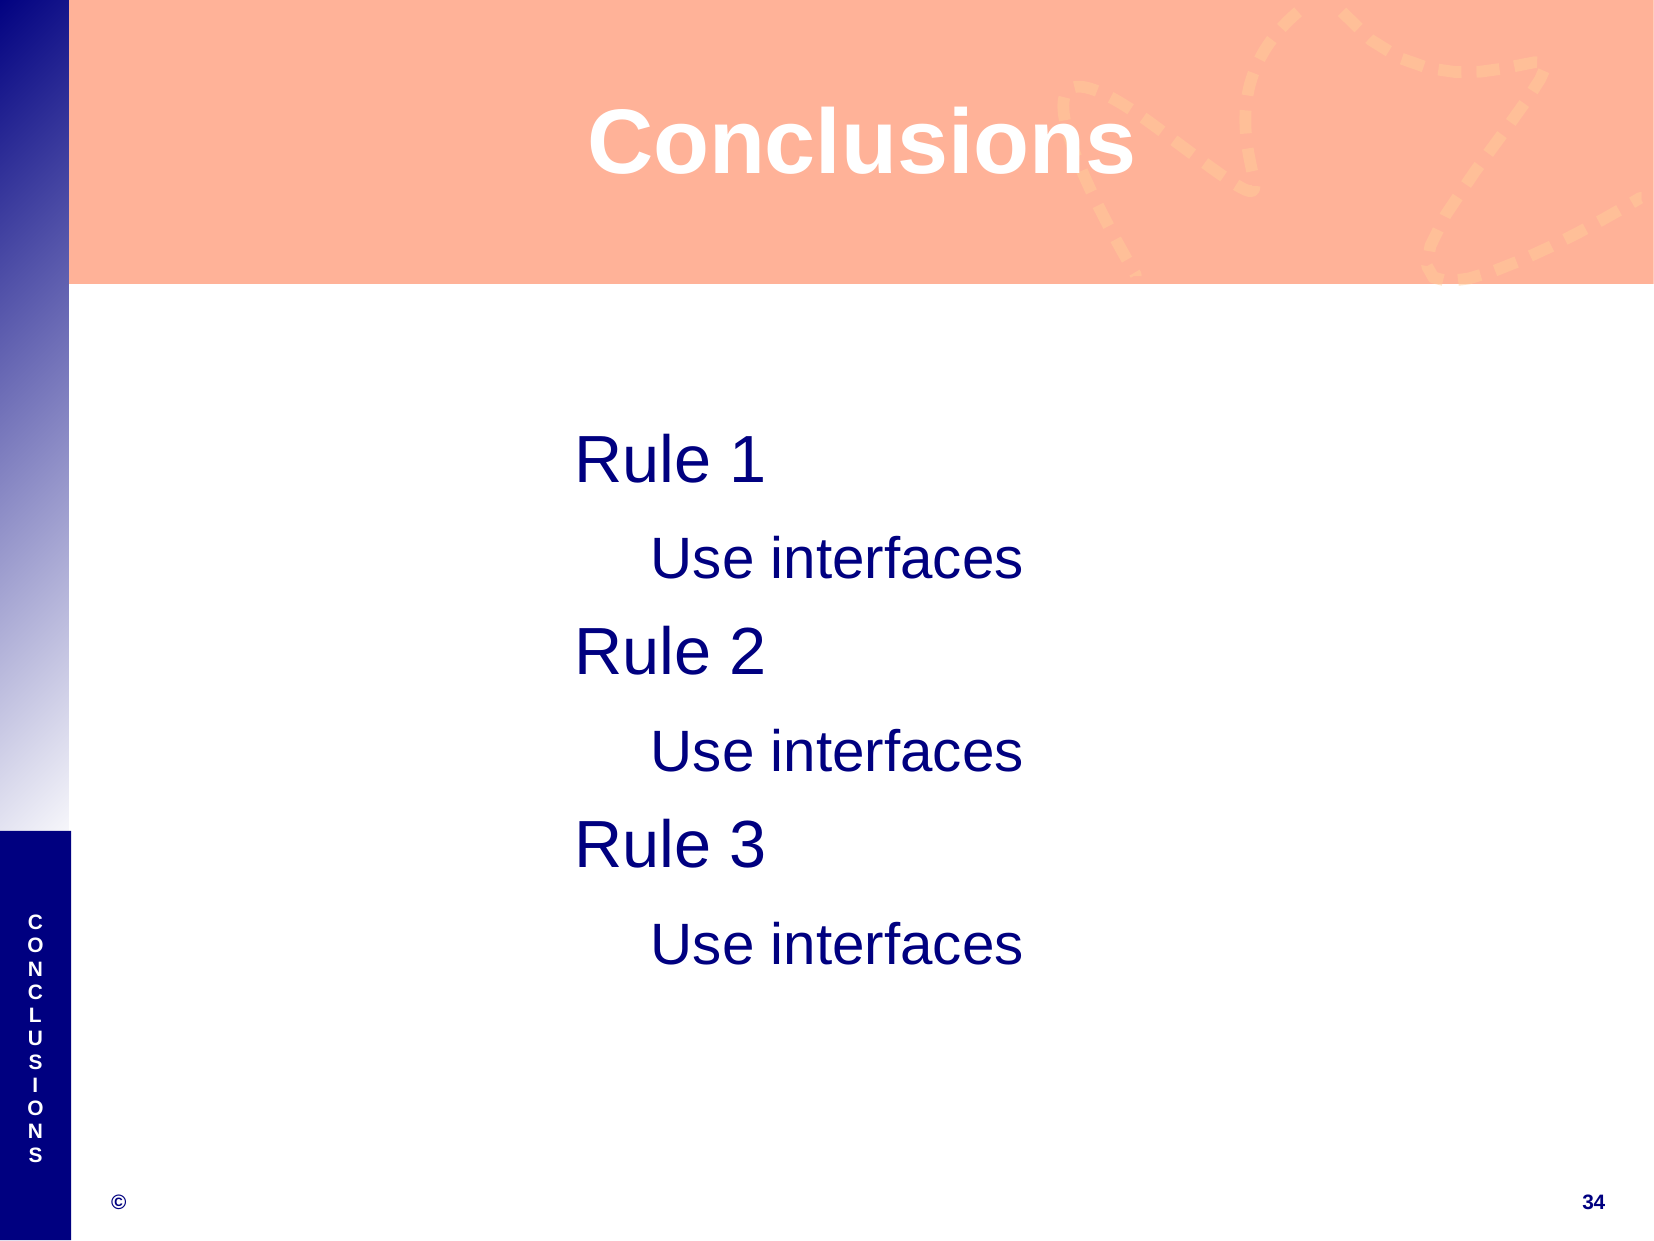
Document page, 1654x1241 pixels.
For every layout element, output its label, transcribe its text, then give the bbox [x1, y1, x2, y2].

list Rule 1 Use interfaces Rule 2 Use interfaces Rule 3 Use interfaces [556, 421, 1101, 1039]
title Conclusions [108, 37, 1617, 246]
text_box C O N C L U S I O N S [0, 830, 71, 1241]
